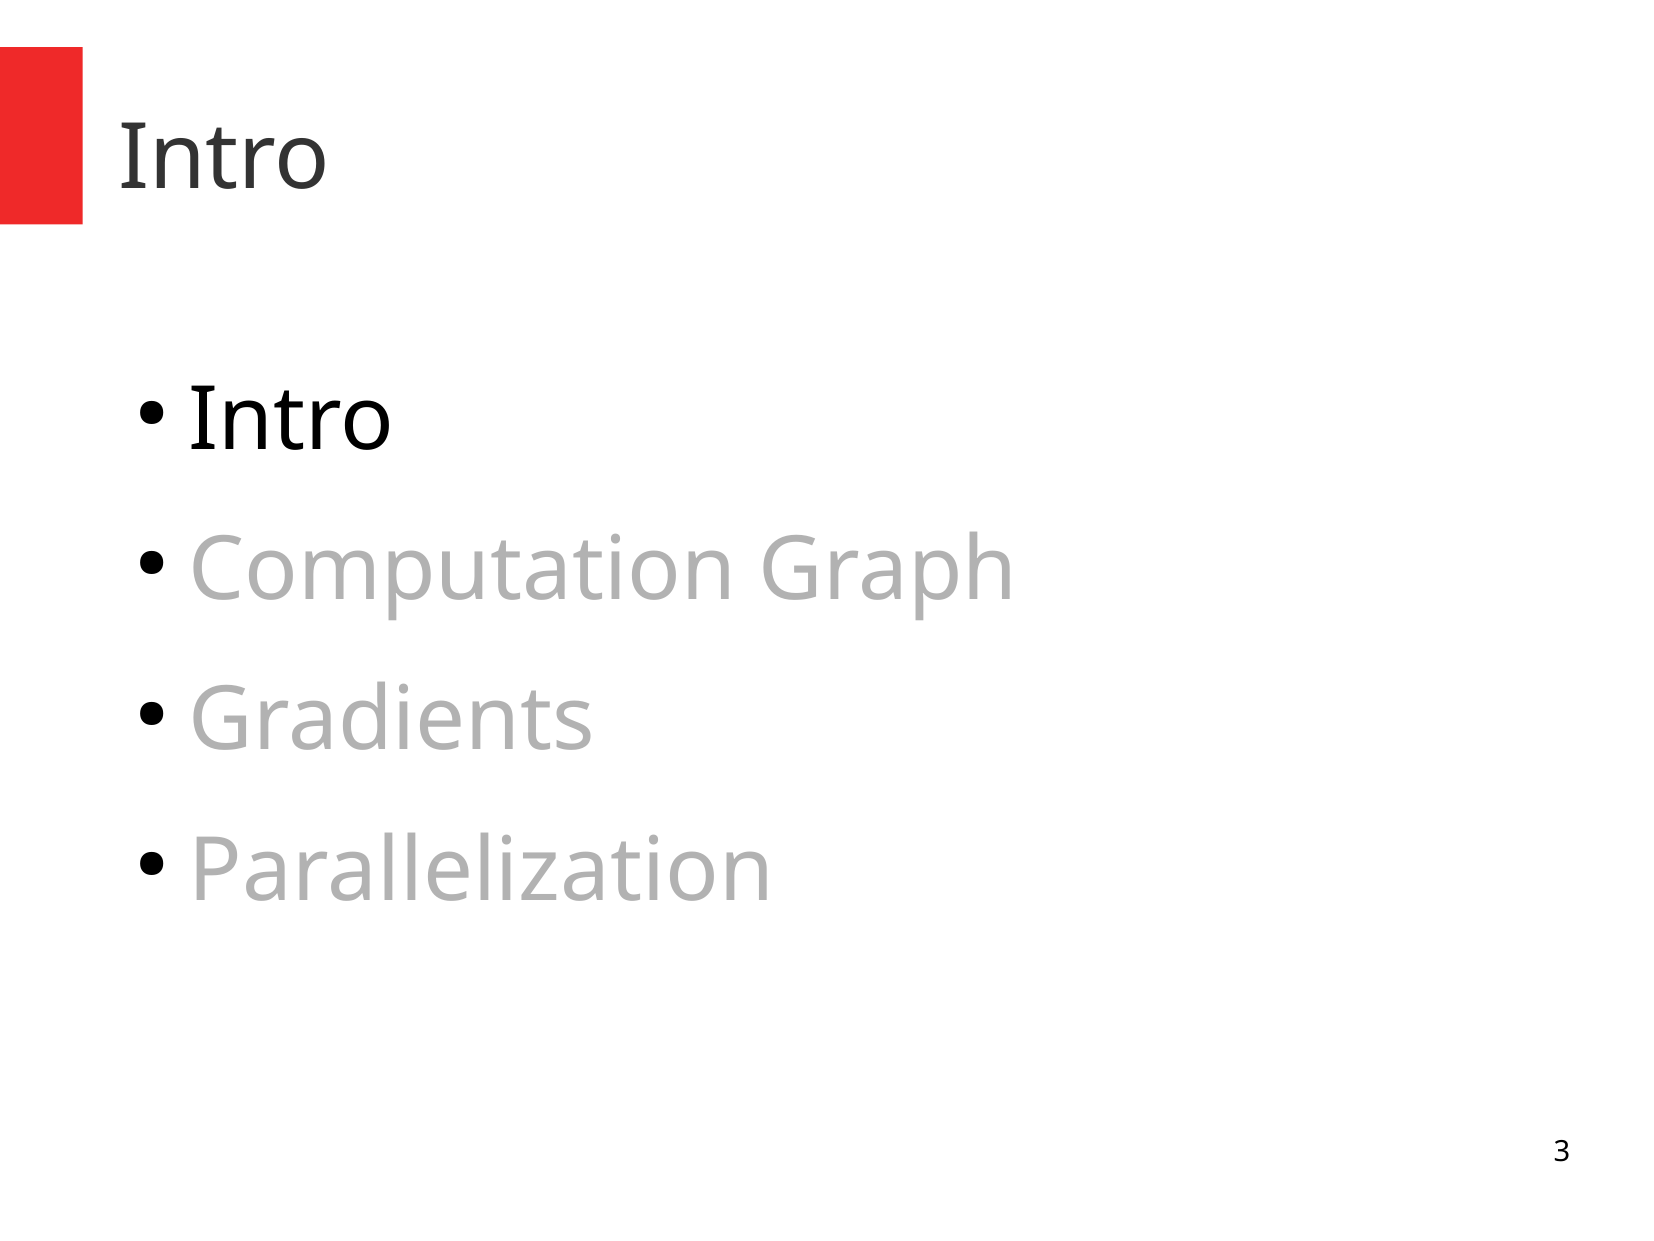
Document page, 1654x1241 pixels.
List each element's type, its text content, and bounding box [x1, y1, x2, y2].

title Intro [118, 90, 1571, 216]
list Intro Computation Graph Gradients Parallelization [118, 354, 1535, 1074]
